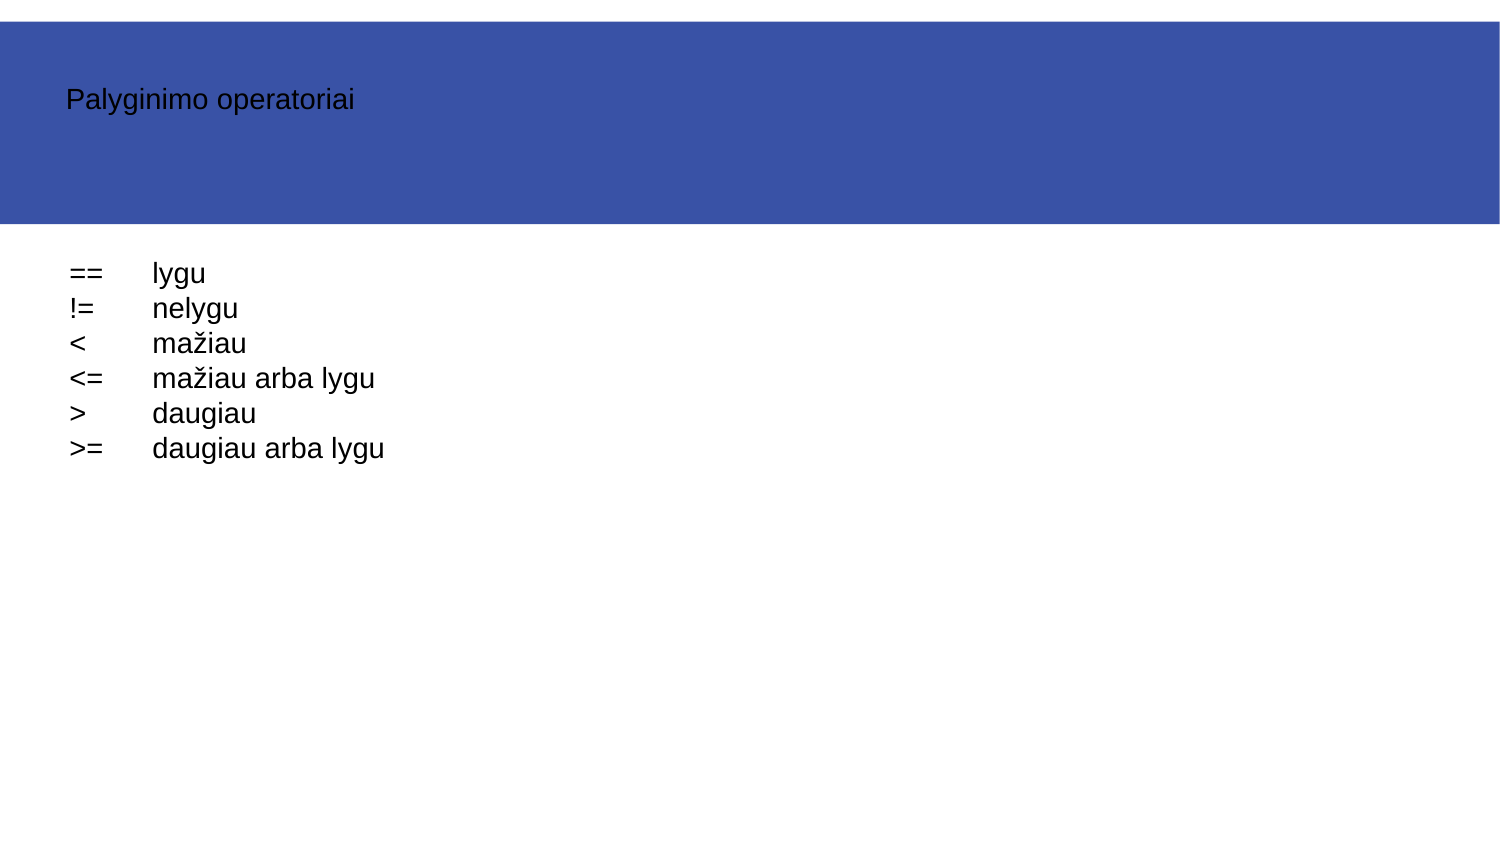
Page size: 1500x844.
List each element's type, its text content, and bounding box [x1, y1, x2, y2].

list == lygu != nelygu < mažiau <= mažiau arba lygu > daugiau >= daugiau arba lygu [37, 246, 549, 819]
title Palyginimo operatoriai [51, 72, 1449, 167]
